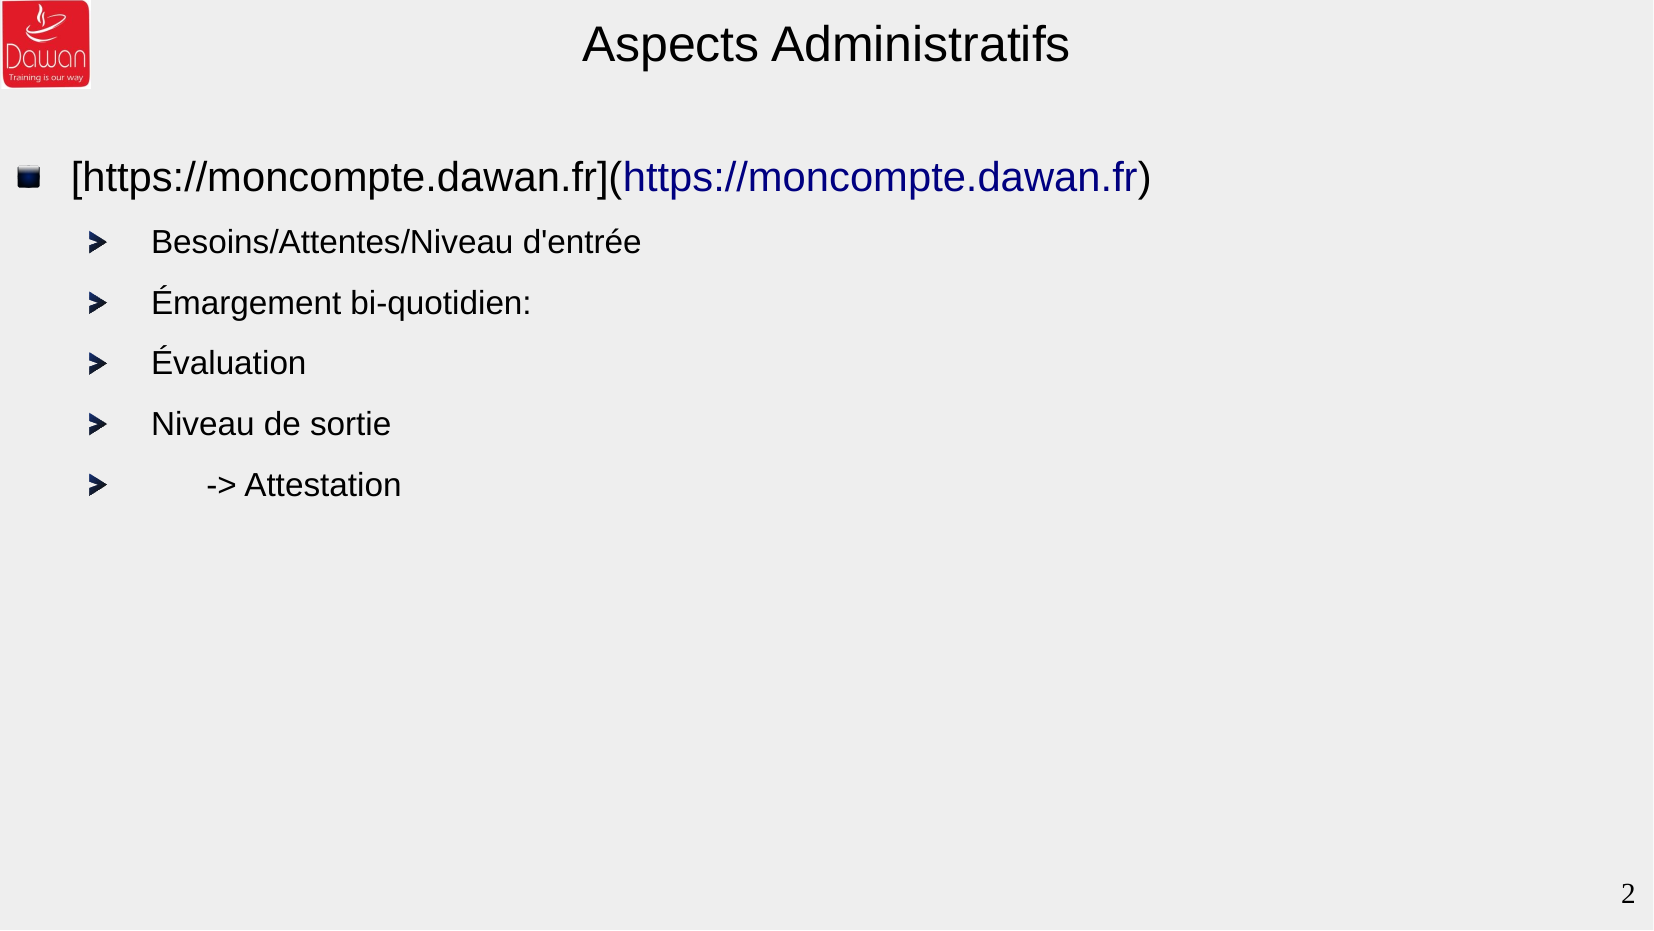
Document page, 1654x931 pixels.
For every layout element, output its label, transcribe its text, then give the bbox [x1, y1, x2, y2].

title Aspects Administratifs [366, 0, 1287, 88]
list [https://moncompte.dawan.fr](https://moncompte.dawan.fr) Besoins/Attentes/Niveau d'entrée Émargement bi-quotidien: Évaluation Niveau de sortie -> Attestation [0, 88, 1654, 886]
picture [1, 0, 91, 88]
